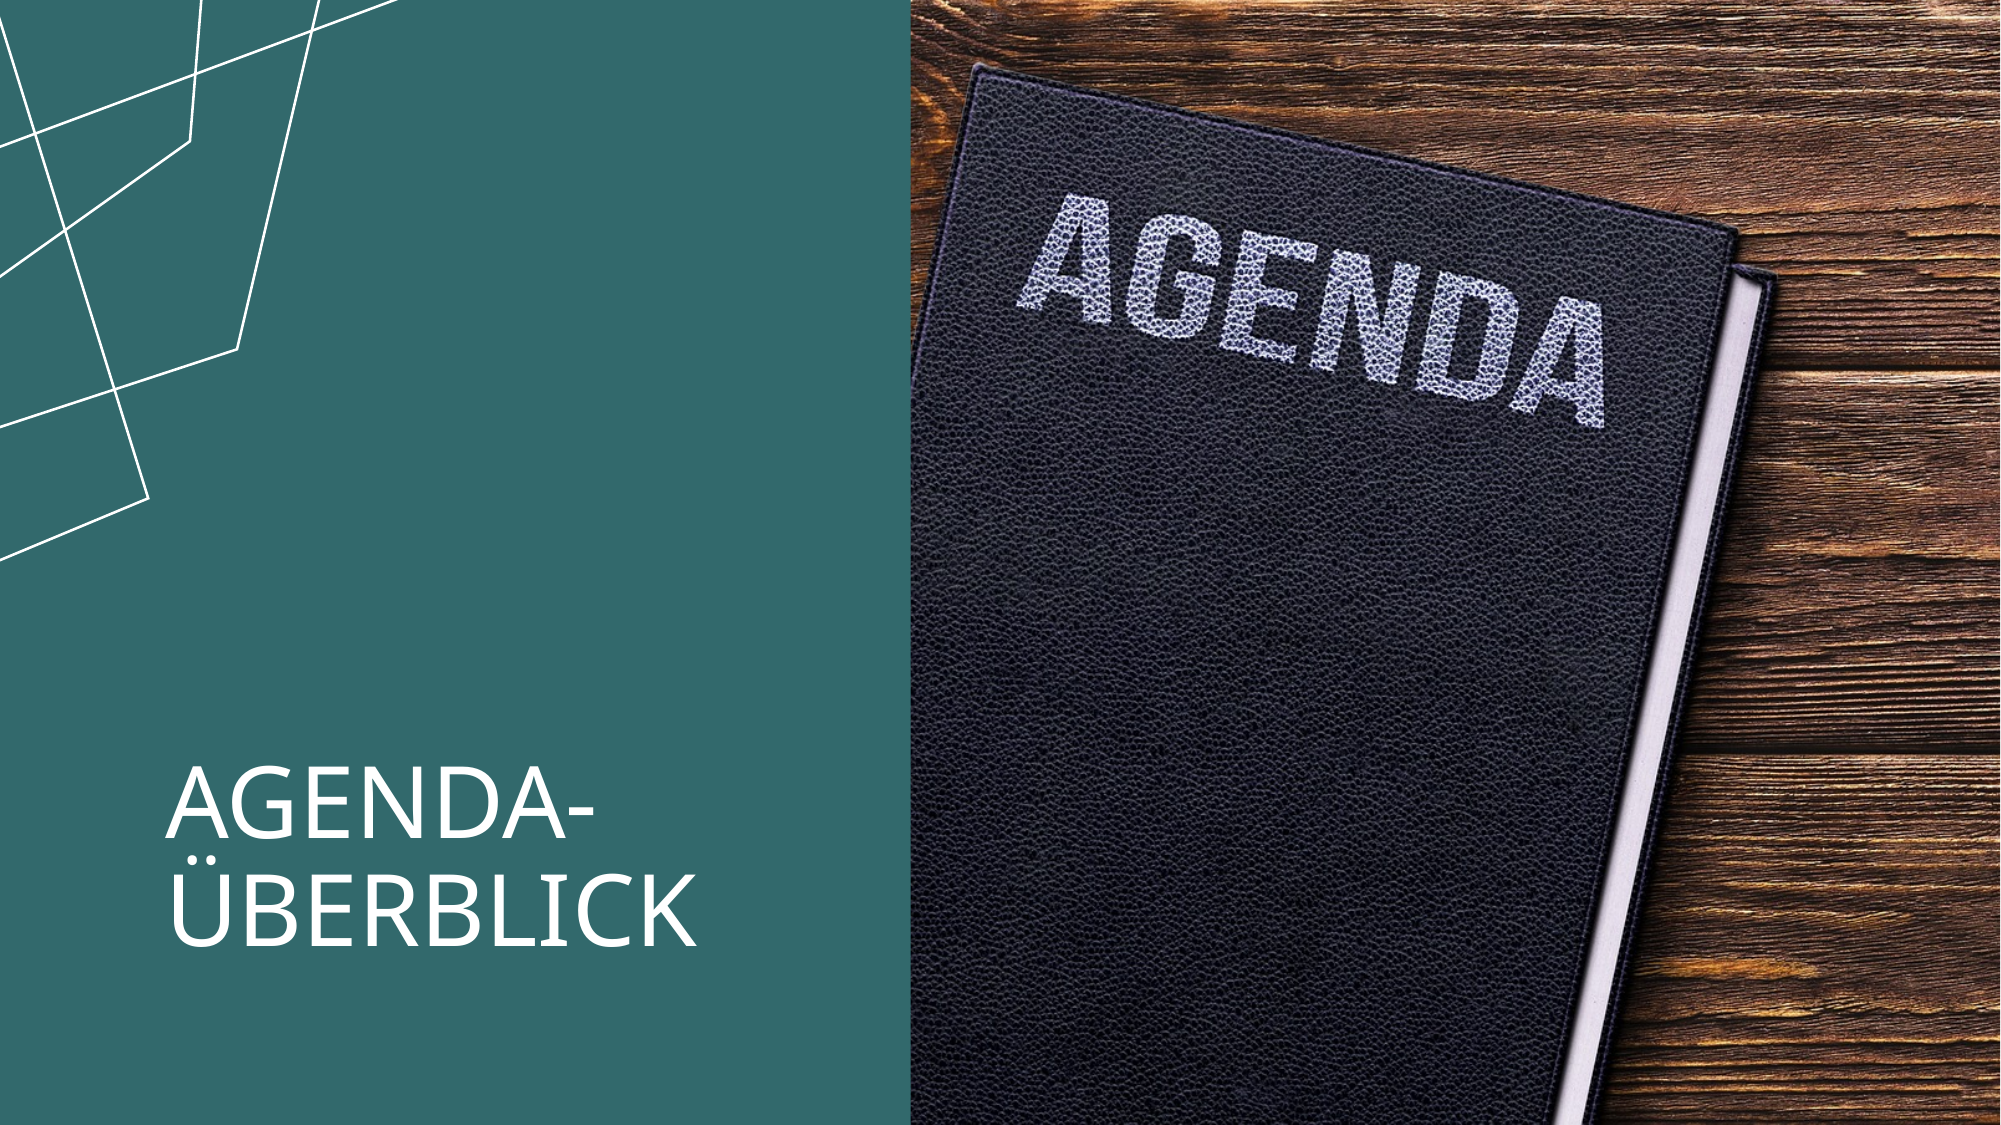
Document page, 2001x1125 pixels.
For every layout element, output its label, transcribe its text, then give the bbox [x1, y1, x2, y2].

title Agenda-überblick [150, 423, 910, 976]
picture [910, 0, 2000, 1125]
